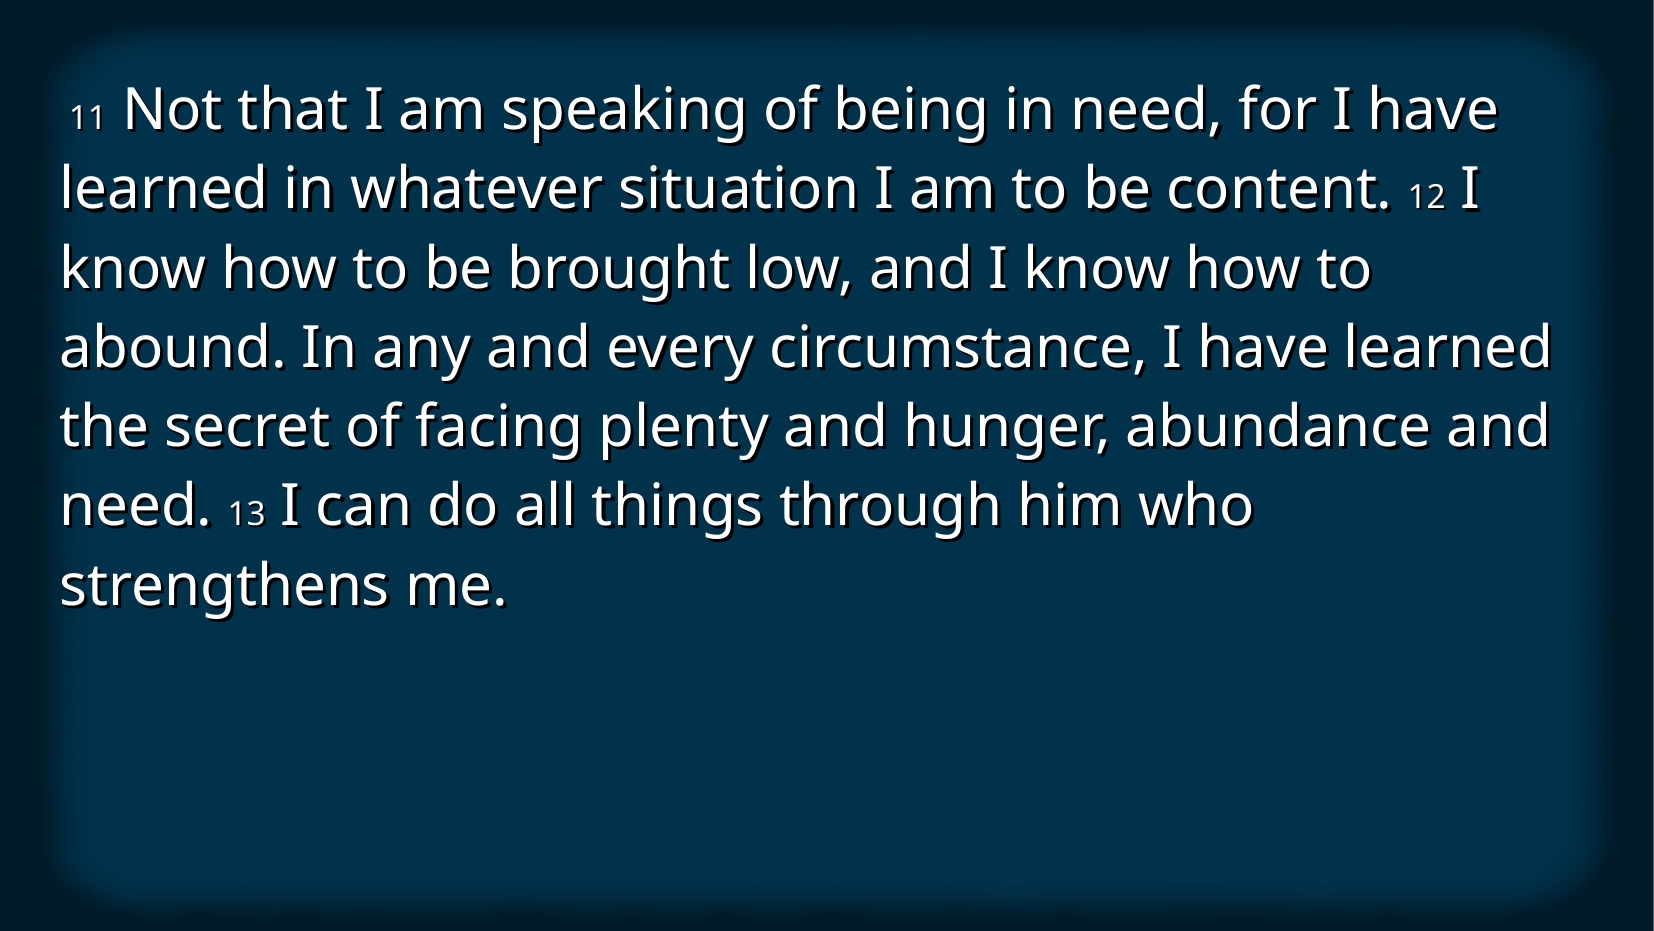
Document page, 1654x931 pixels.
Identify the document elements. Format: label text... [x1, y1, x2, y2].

text_box 11 Not that I am speaking of being in need, for I have learned in whatever situation I am to be content. 12 I know how to be brought low, and I know how to abound. In any and every circumstance, I have learned the secret of facing plenty and hunger, abundance and need. 13 I can do all things through him who strengthens me. [45, 60, 1606, 616]
picture [0, 0, 1654, 931]
